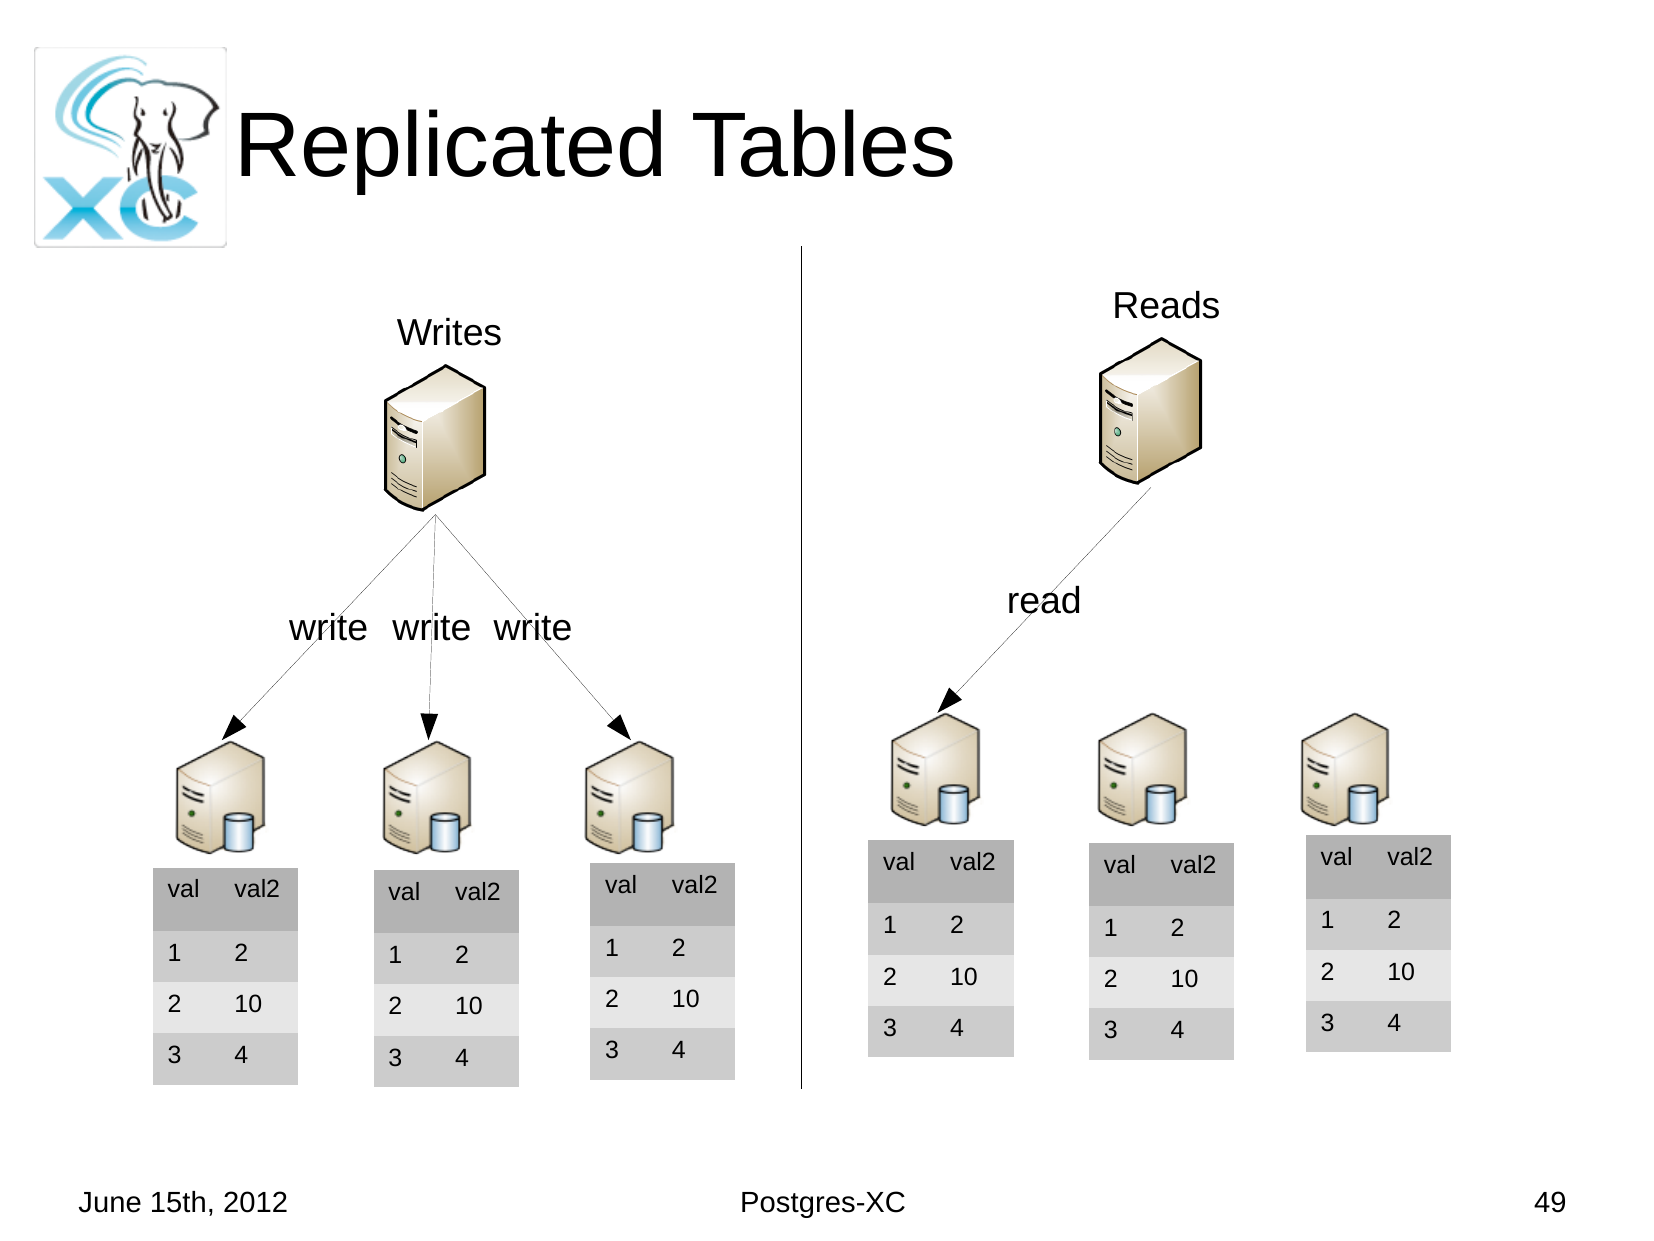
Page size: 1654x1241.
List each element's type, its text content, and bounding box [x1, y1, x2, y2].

text_box Writes [382, 304, 518, 367]
table_cell 2 [657, 926, 735, 977]
table_cell 4 [935, 1006, 1014, 1057]
text_box Reads [1097, 277, 1236, 339]
table_cell 1 [374, 933, 440, 984]
table_cell 4 [1373, 1001, 1451, 1052]
table_cell 2 [590, 977, 657, 1028]
table_header val2 [1373, 835, 1451, 899]
table_header val2 [220, 868, 298, 931]
table_cell 1 [590, 926, 657, 977]
table_header val2 [657, 863, 735, 926]
table_cell 1 [153, 931, 220, 982]
table_cell 2 [1156, 906, 1234, 957]
table_cell 3 [1089, 1008, 1156, 1060]
table_header val [153, 868, 220, 931]
table_cell 3 [153, 1033, 220, 1085]
table_header val [1089, 843, 1156, 906]
table_header val [590, 863, 657, 926]
table_header val2 [935, 840, 1014, 903]
table_cell 10 [1156, 957, 1234, 1008]
table_cell 2 [374, 984, 440, 1036]
picture [382, 740, 475, 856]
table_header val2 [440, 870, 519, 933]
table_cell 3 [1306, 1001, 1373, 1052]
table_cell 2 [220, 931, 298, 982]
picture [1300, 712, 1393, 828]
table_cell 4 [220, 1033, 298, 1085]
title Replicated Tables [234, 40, 1599, 248]
picture [584, 740, 678, 856]
table_cell 4 [1156, 1008, 1234, 1060]
table_cell 10 [935, 955, 1014, 1006]
table_header val2 [1156, 843, 1234, 906]
table_cell 1 [868, 903, 935, 955]
table_cell 3 [374, 1036, 440, 1087]
table_header val [1306, 835, 1373, 899]
picture [175, 740, 269, 856]
table_cell 2 [1373, 899, 1451, 950]
table_cell 10 [657, 977, 735, 1028]
table_cell 4 [440, 1036, 519, 1087]
picture [34, 47, 227, 248]
table_cell 2 [153, 982, 220, 1033]
table_header val [868, 840, 935, 903]
table_cell 2 [1306, 950, 1373, 1001]
table_cell 10 [1373, 950, 1451, 1001]
table_cell 3 [868, 1006, 935, 1057]
table_cell 2 [935, 903, 1014, 955]
table_header val [374, 870, 440, 933]
table_cell 10 [220, 982, 298, 1033]
table_cell 4 [657, 1028, 735, 1080]
table_cell 1 [1306, 899, 1373, 950]
picture [1097, 712, 1191, 828]
table_cell 2 [440, 933, 519, 984]
table_cell 3 [590, 1028, 657, 1080]
table_cell 2 [868, 955, 935, 1006]
picture [1097, 339, 1205, 488]
table_cell 1 [1089, 906, 1156, 957]
table_cell 2 [1089, 957, 1156, 1008]
table_cell 10 [440, 984, 519, 1036]
picture [890, 712, 984, 828]
picture [382, 367, 489, 515]
